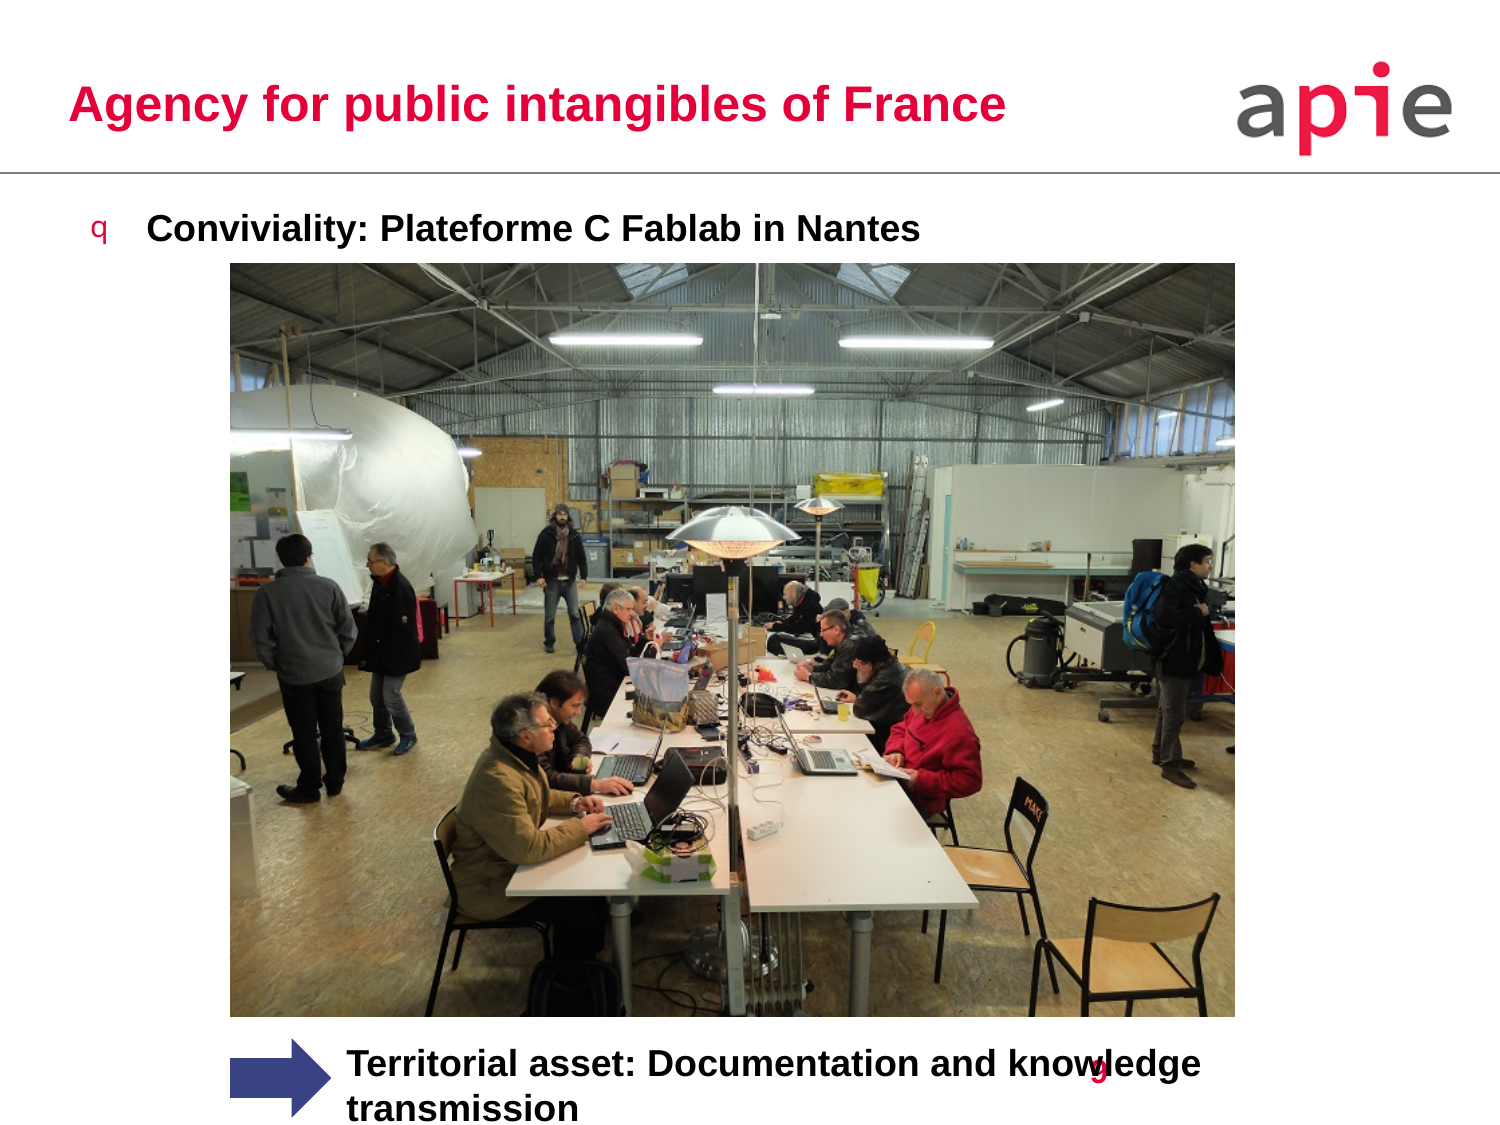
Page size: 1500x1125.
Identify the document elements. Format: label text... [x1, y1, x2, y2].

picture [230, 263, 1235, 1017]
picture [1234, 58, 1456, 161]
text_box [230, 1038, 331, 1118]
text_box Agency for public intangibles of France [53, 43, 1164, 160]
text_box Territorial asset: Documentation and knowledge transmission [331, 1031, 1456, 1125]
list Conviviality: Plateforme C Fablab in Nantes [75, 196, 1483, 858]
